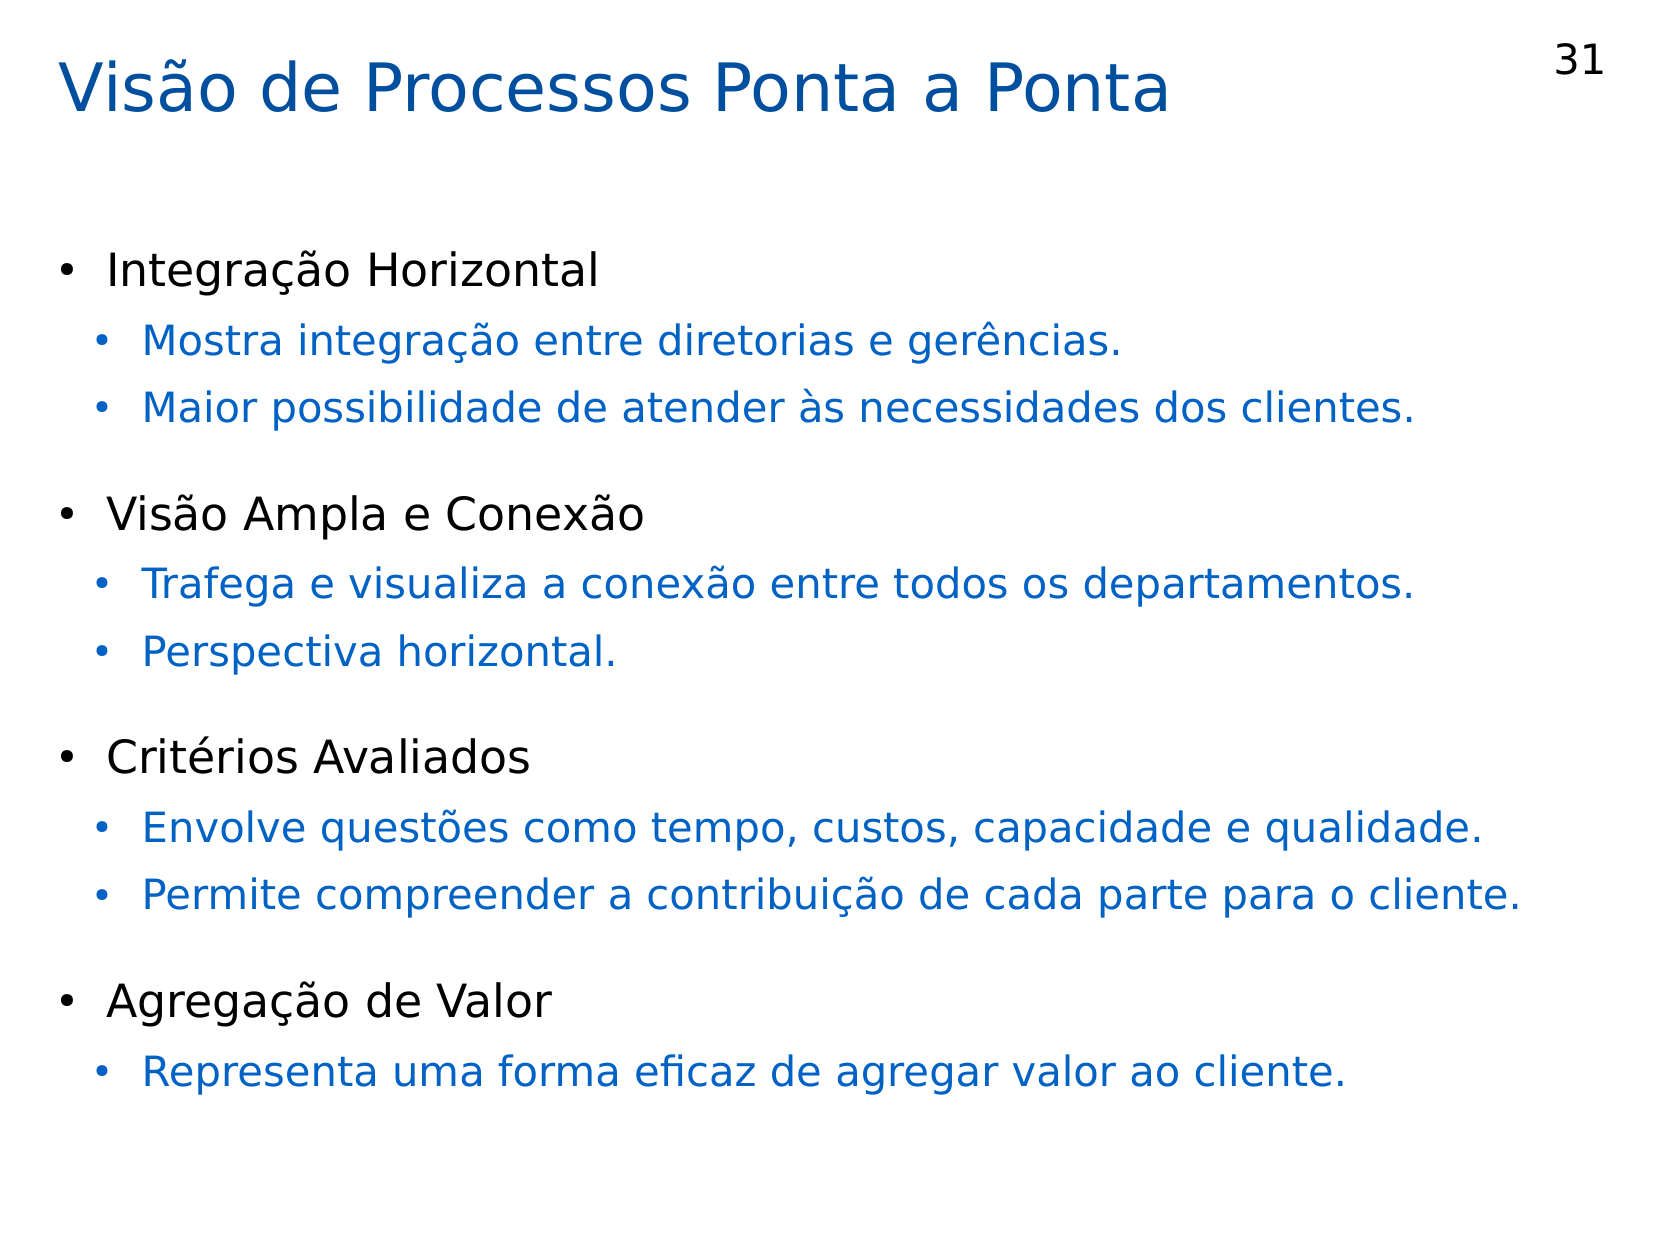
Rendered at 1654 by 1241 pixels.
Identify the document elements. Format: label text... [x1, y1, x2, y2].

list Integração Horizontal Mostra integração entre diretorias e gerências. Maior possibilidade de atender às necessidades dos clientes. Visão Ampla e Conexão Trafega e visualiza a conexão entre todos os departamentos. Perspectiva horizontal. Critérios Avaliados Envolve questões como tempo, custos, capacidade e qualidade. Permite compreender a contribuição de cada parte para o cliente. Agregação de Valor Representa uma forma eficaz de agregar valor ao cliente. [59, 236, 1595, 1211]
title Visão de Processos Ponta a Ponta [59, 29, 1506, 148]
